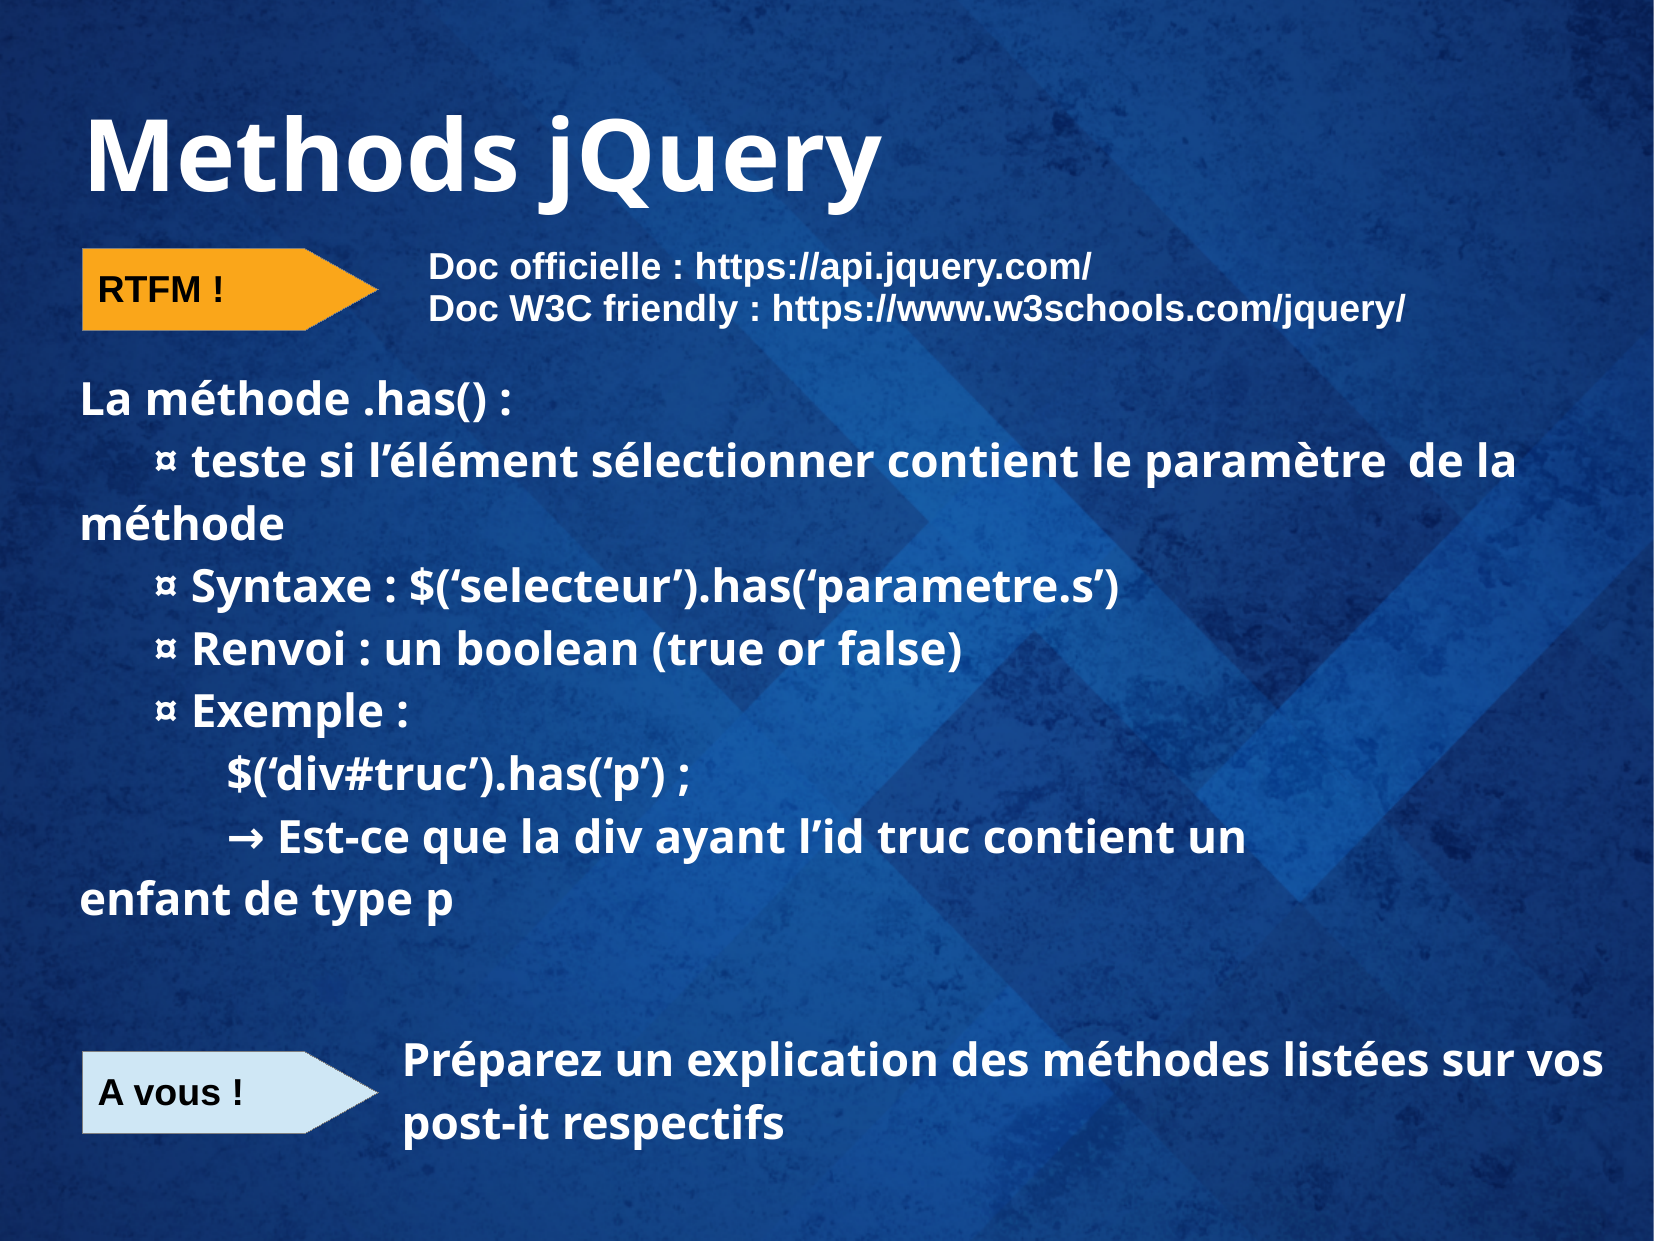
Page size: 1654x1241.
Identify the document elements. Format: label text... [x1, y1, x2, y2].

text_box La méthode .has() : ¤ teste si l’élément sélectionner contient le paramètre de la méthode ¤ Syntaxe : $(‘selecteur’).has(‘parametre.s’) ¤ Renvoi : un boolean (true or false) ¤ Exemple : $(‘div#truc’).has(‘p’) ; → Est-ce que la div ayant l’id truc contient un enfant de type p [79, 366, 1535, 947]
picture [0, 0, 1654, 1241]
text_box Doc officielle : https://api.jquery.com/ Doc W3C friendly : https://www.w3schools.com/jquery/ [413, 237, 1453, 337]
text_box RTFM ! [82, 248, 379, 331]
text_box A vous ! [82, 1051, 379, 1134]
text_box Préparez un explication des méthodes listées sur vos post-it respectifs [401, 1027, 1619, 1222]
title Methods jQuery [82, 49, 1571, 257]
